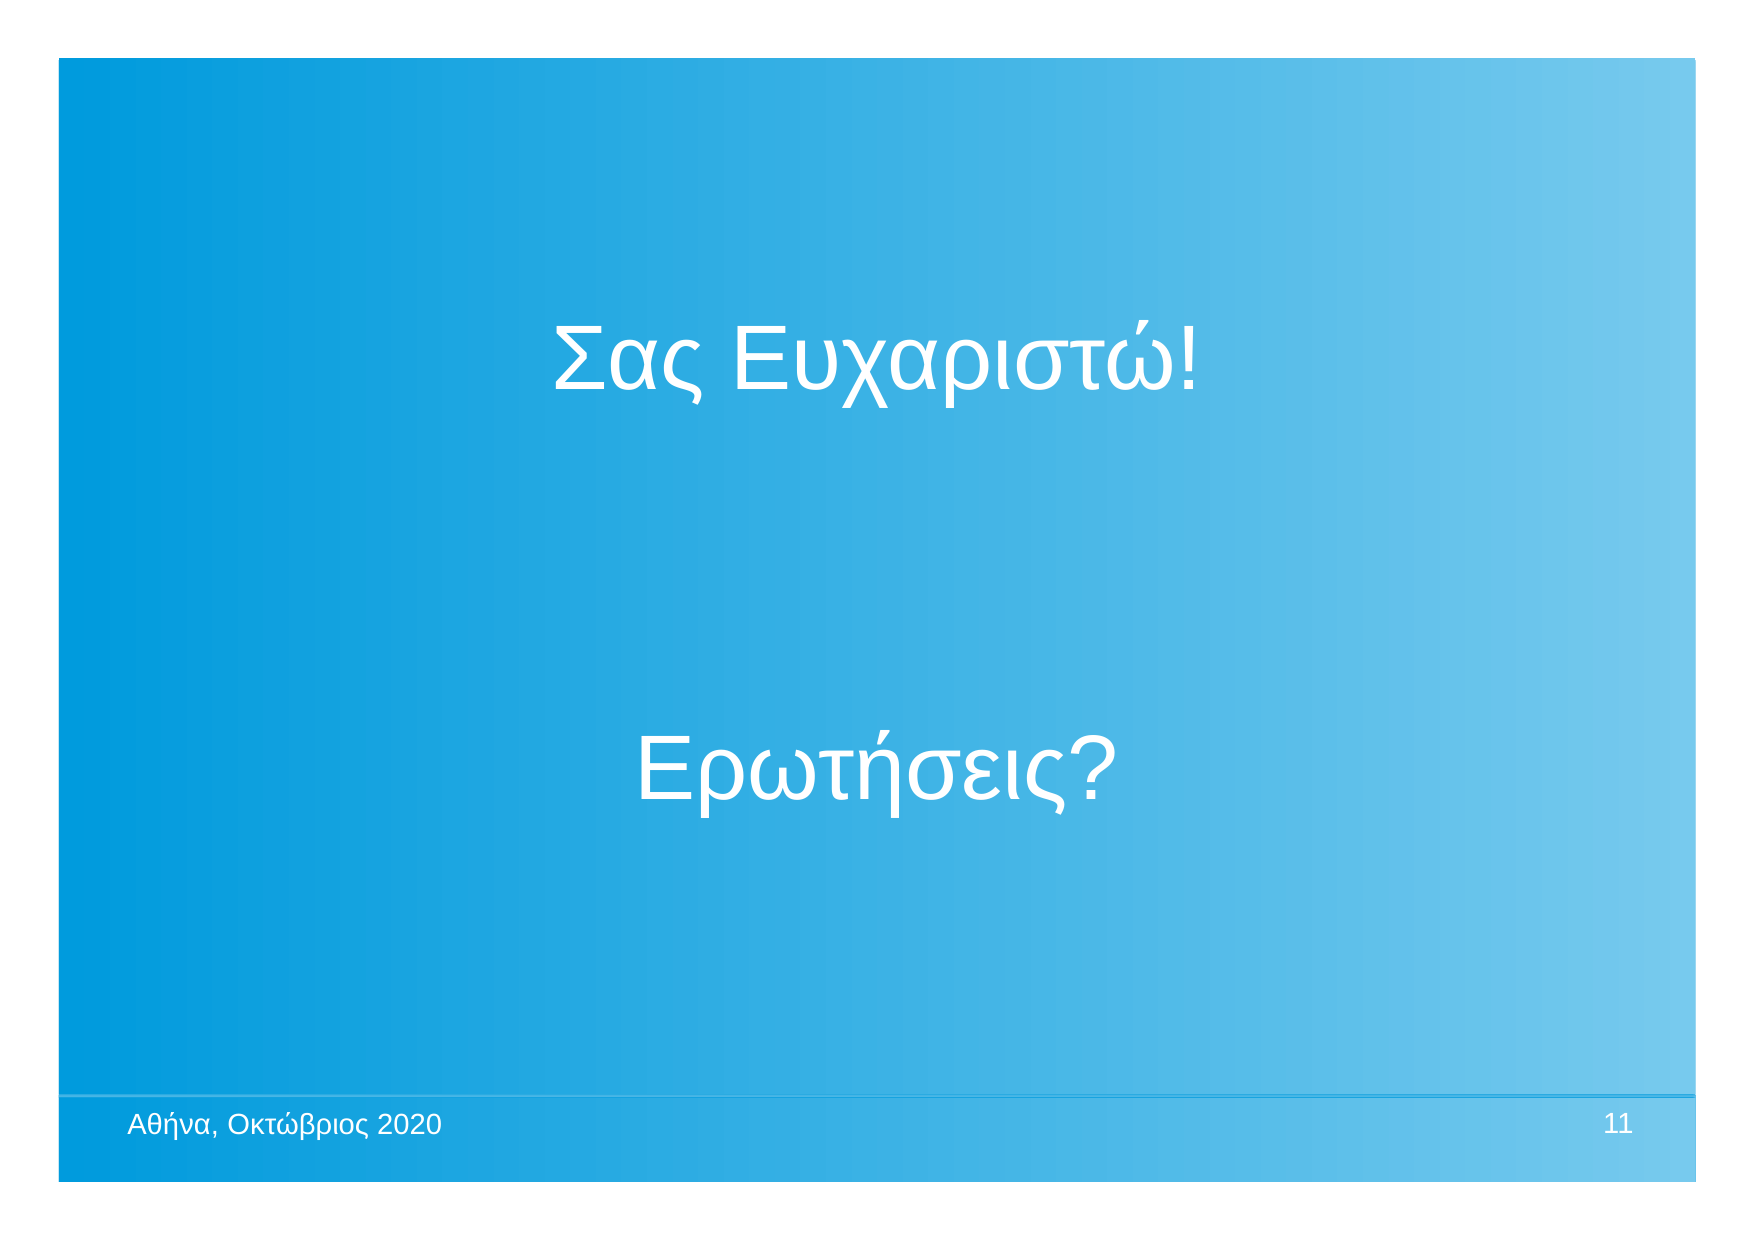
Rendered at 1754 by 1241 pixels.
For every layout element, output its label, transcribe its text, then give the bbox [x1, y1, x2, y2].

title Σας Ευχαριστώ! Ερωτήσεις? [116, 54, 1637, 1072]
